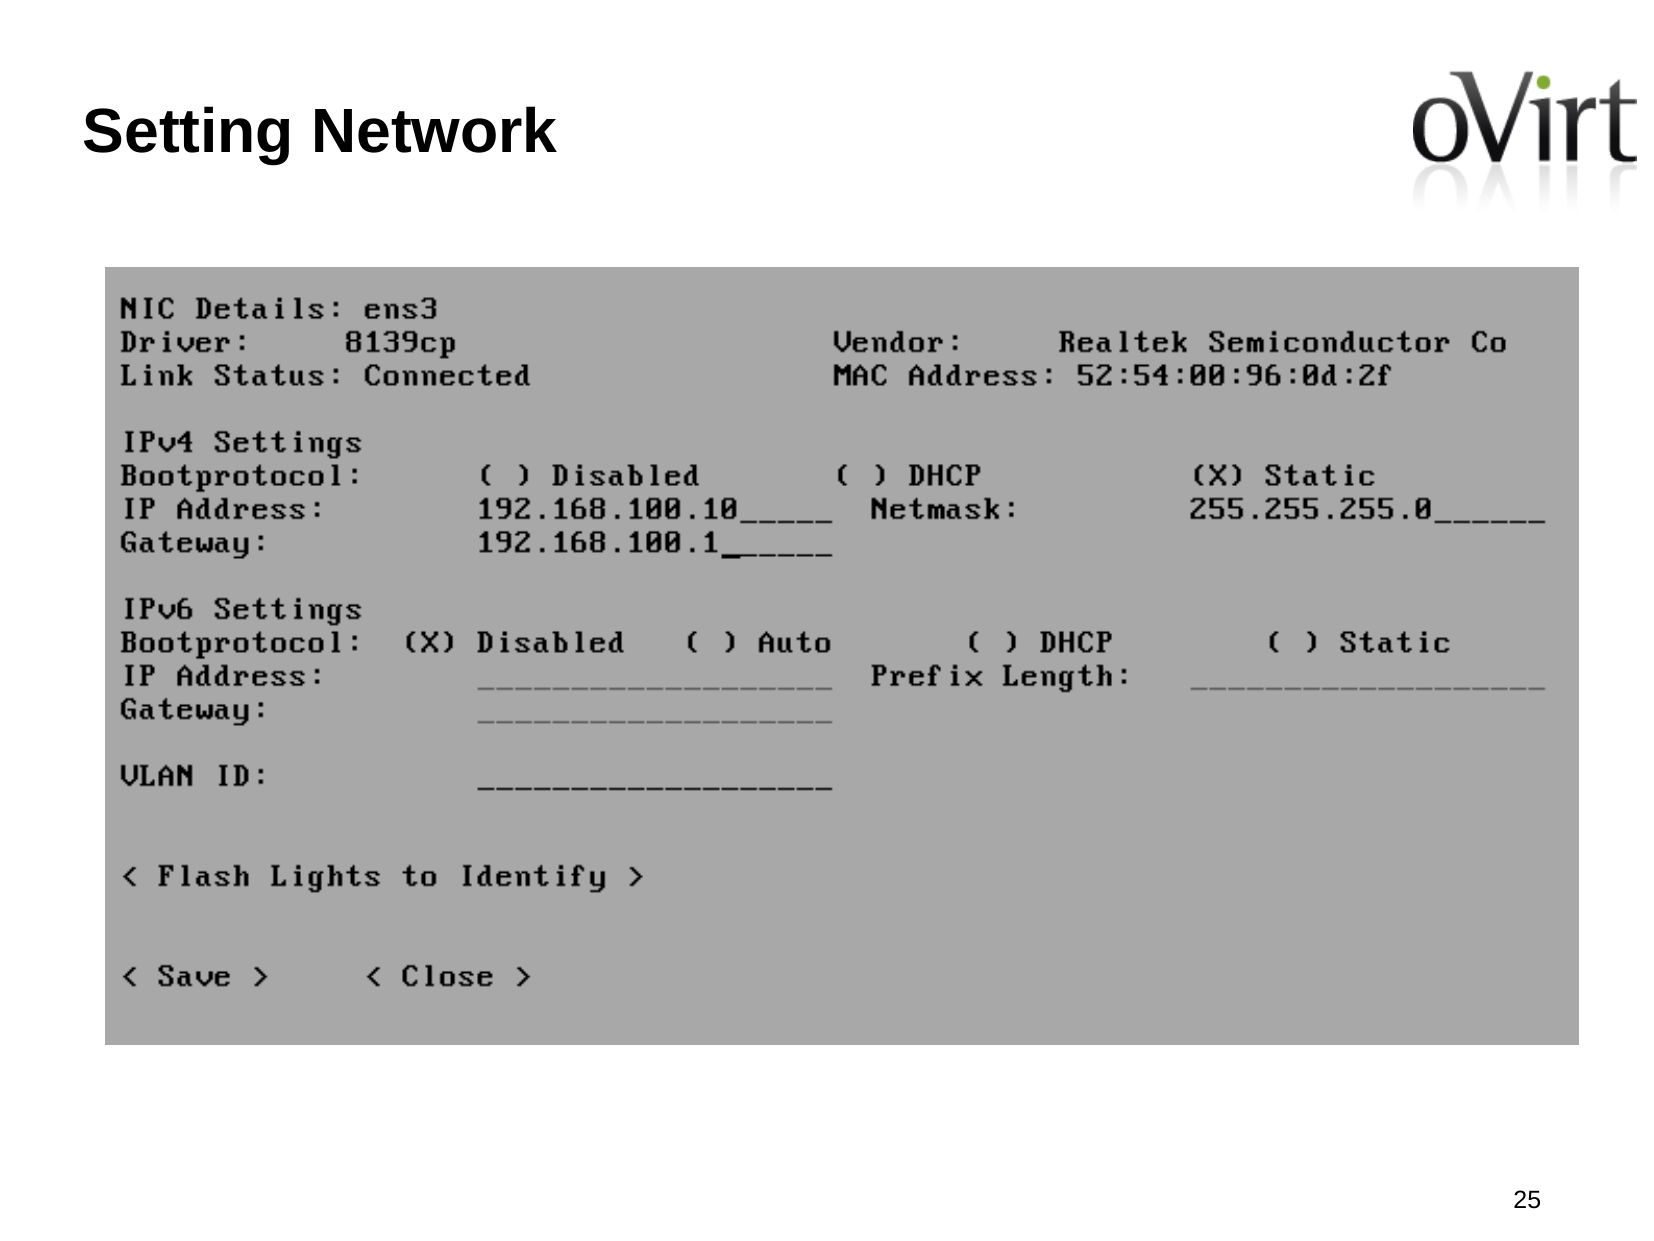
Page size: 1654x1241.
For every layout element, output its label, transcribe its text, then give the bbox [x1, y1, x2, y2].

picture [1413, 63, 1637, 212]
title Setting Network [82, 37, 1303, 226]
picture [105, 267, 1579, 1045]
